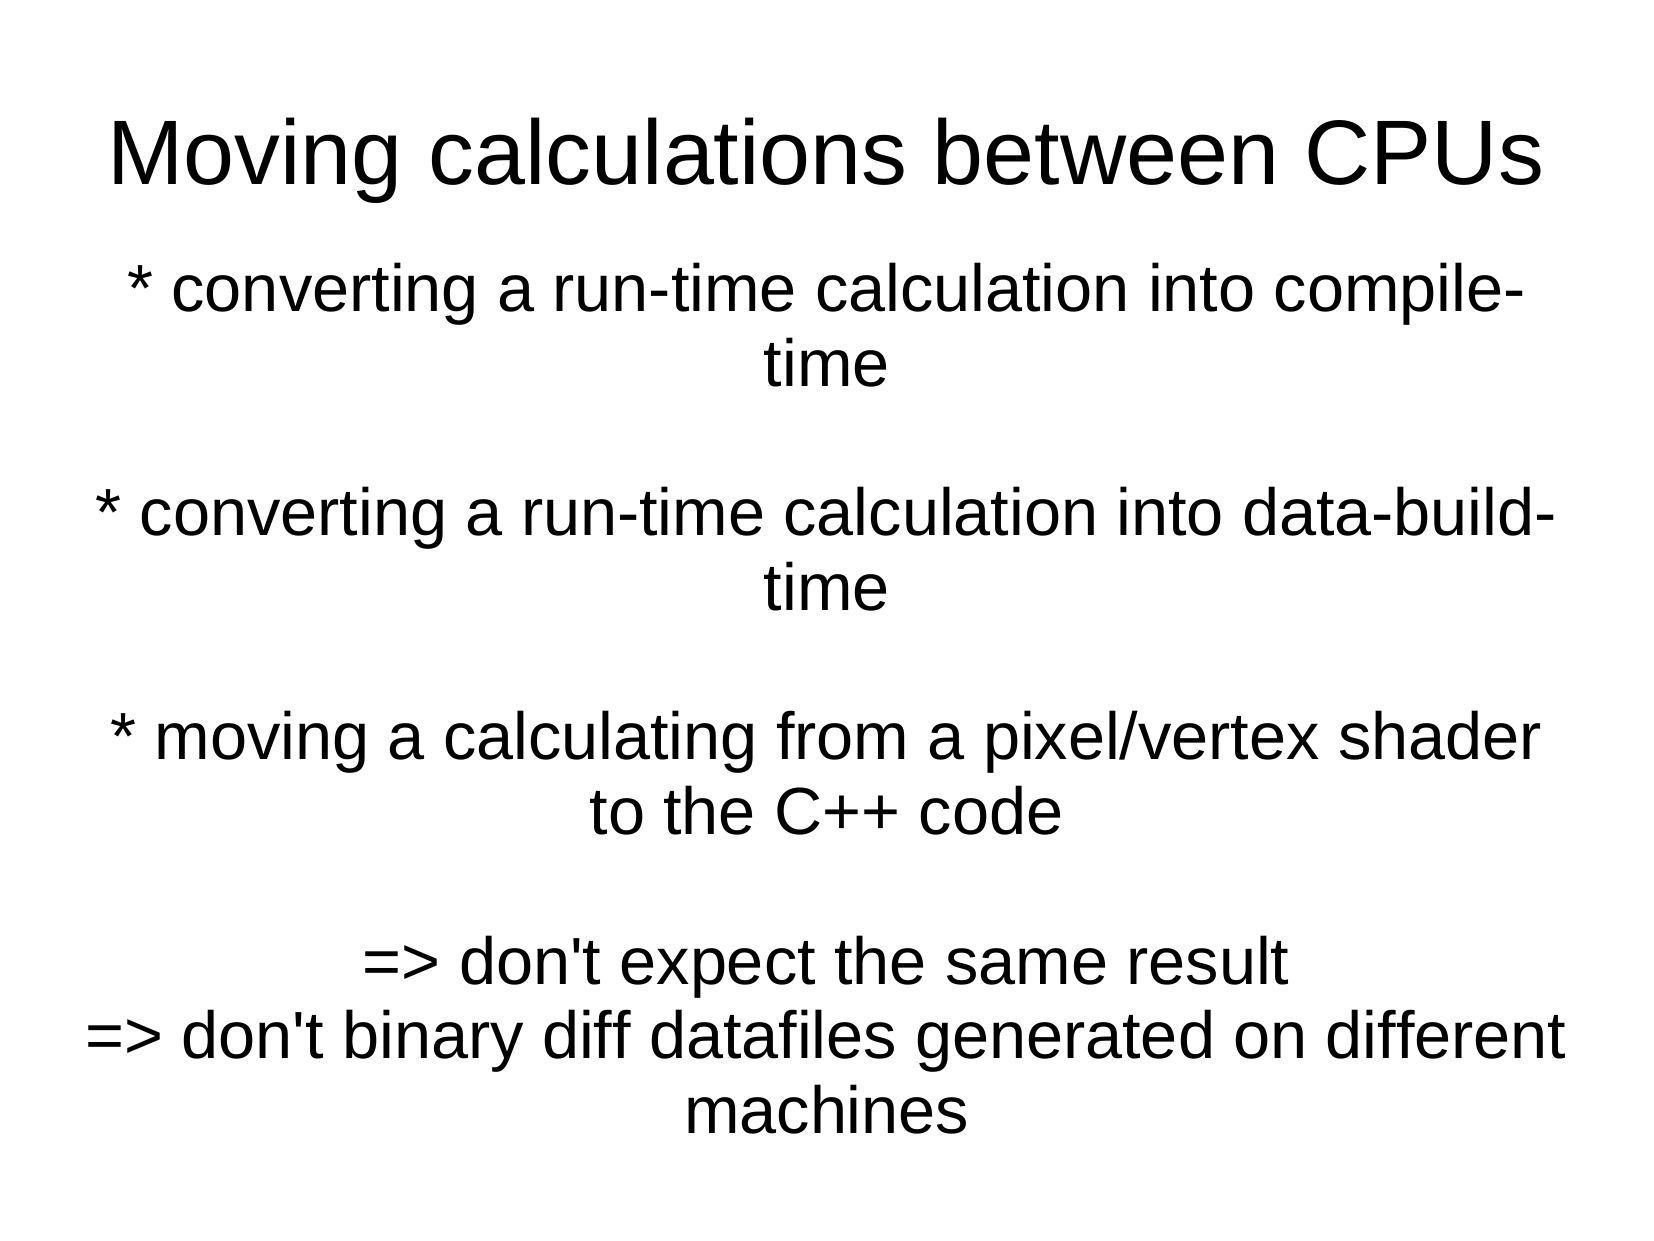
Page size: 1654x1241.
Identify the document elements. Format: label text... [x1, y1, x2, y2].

subtitle * converting a run-time calculation into compile-time * converting a run-time calculation into data-build-time * moving a calculating from a pixel/vertex shader to the C++ code => don't expect the same result => don't binary diff datafiles generated on different machines [82, 250, 1571, 1149]
title Moving calculations between CPUs [82, 49, 1571, 250]
